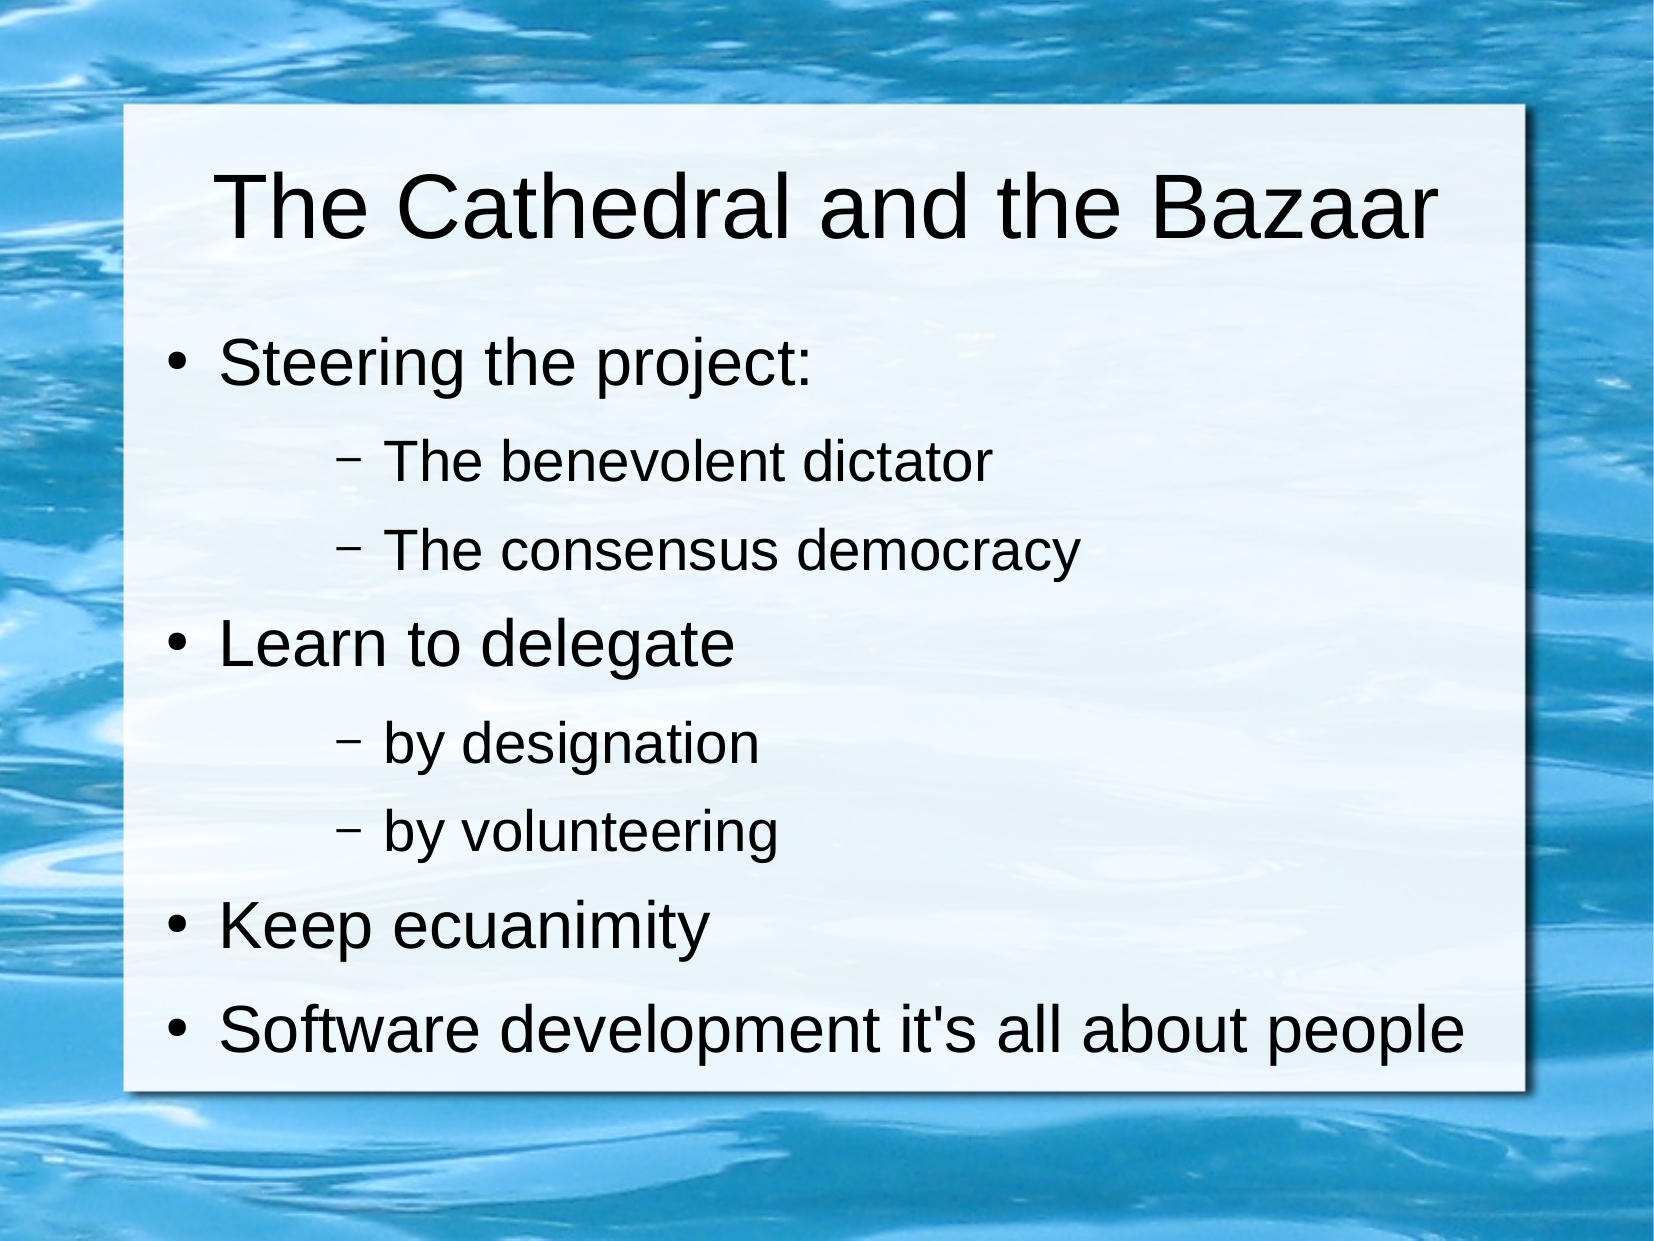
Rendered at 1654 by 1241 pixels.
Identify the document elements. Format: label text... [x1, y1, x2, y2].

picture [0, 0, 1654, 1241]
title The Cathedral and the Bazaar [147, 125, 1506, 288]
list Steering the project: The benevolent dictator The consensus democracy Learn to delegate by designation by volunteering Keep ecuanimity Software development it's all about people [147, 324, 1506, 1129]
